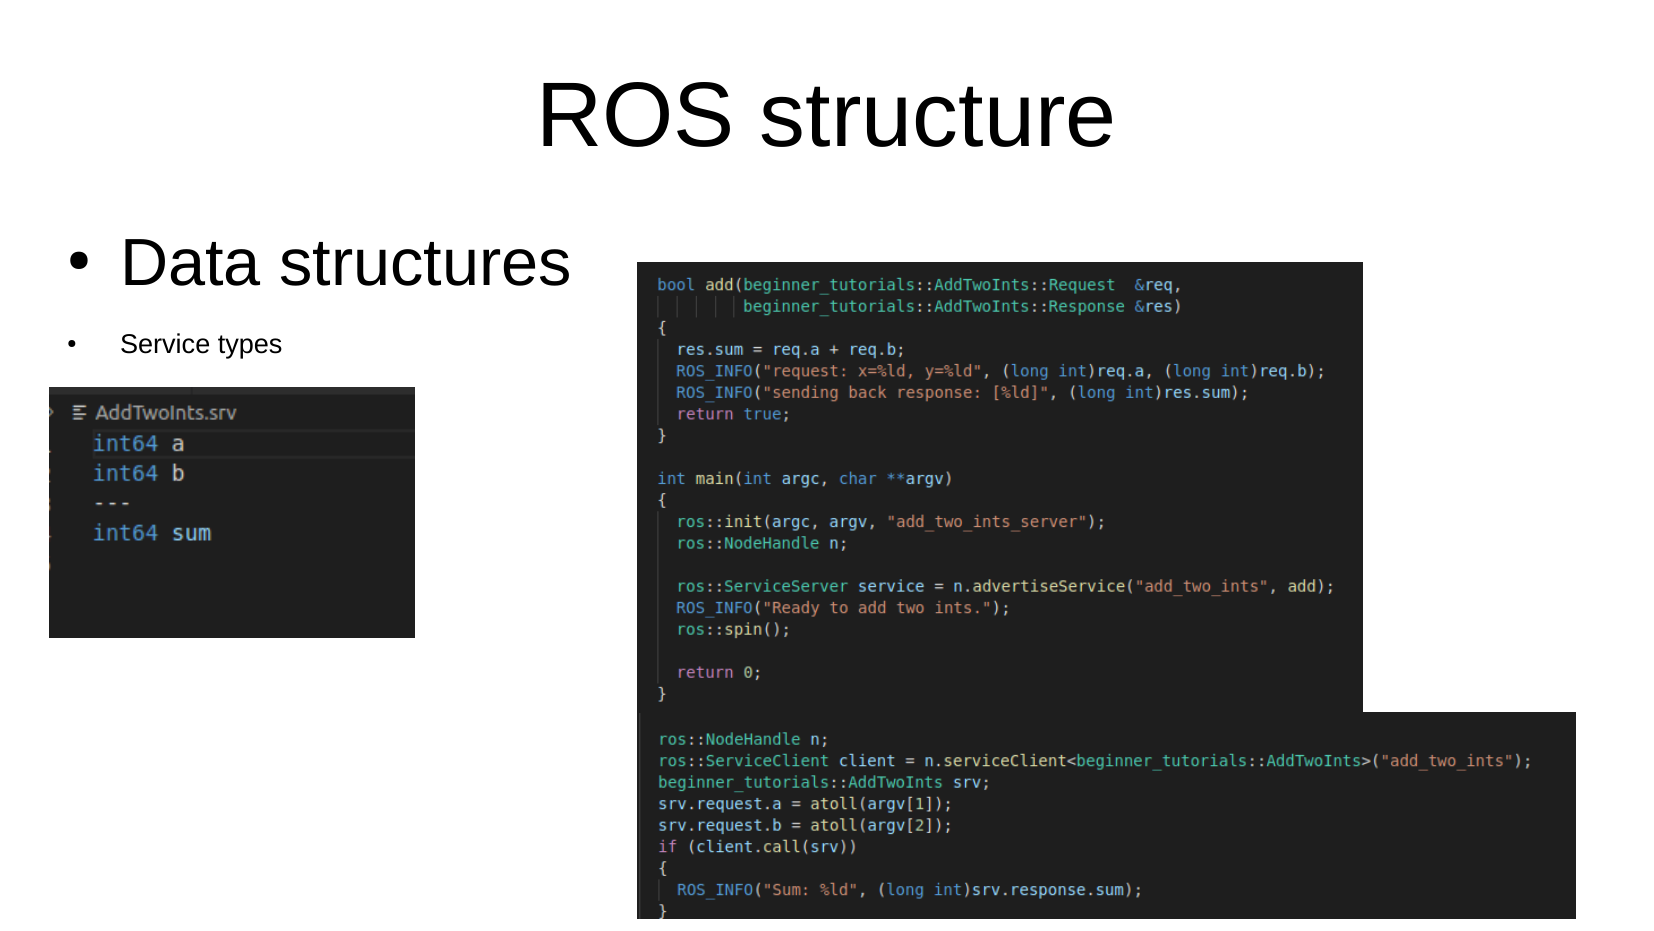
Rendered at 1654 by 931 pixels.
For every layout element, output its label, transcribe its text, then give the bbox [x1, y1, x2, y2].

list Data structures Service types [49, 225, 1538, 765]
picture [637, 262, 1576, 919]
title ROS structure [82, 37, 1571, 193]
picture [49, 387, 415, 638]
